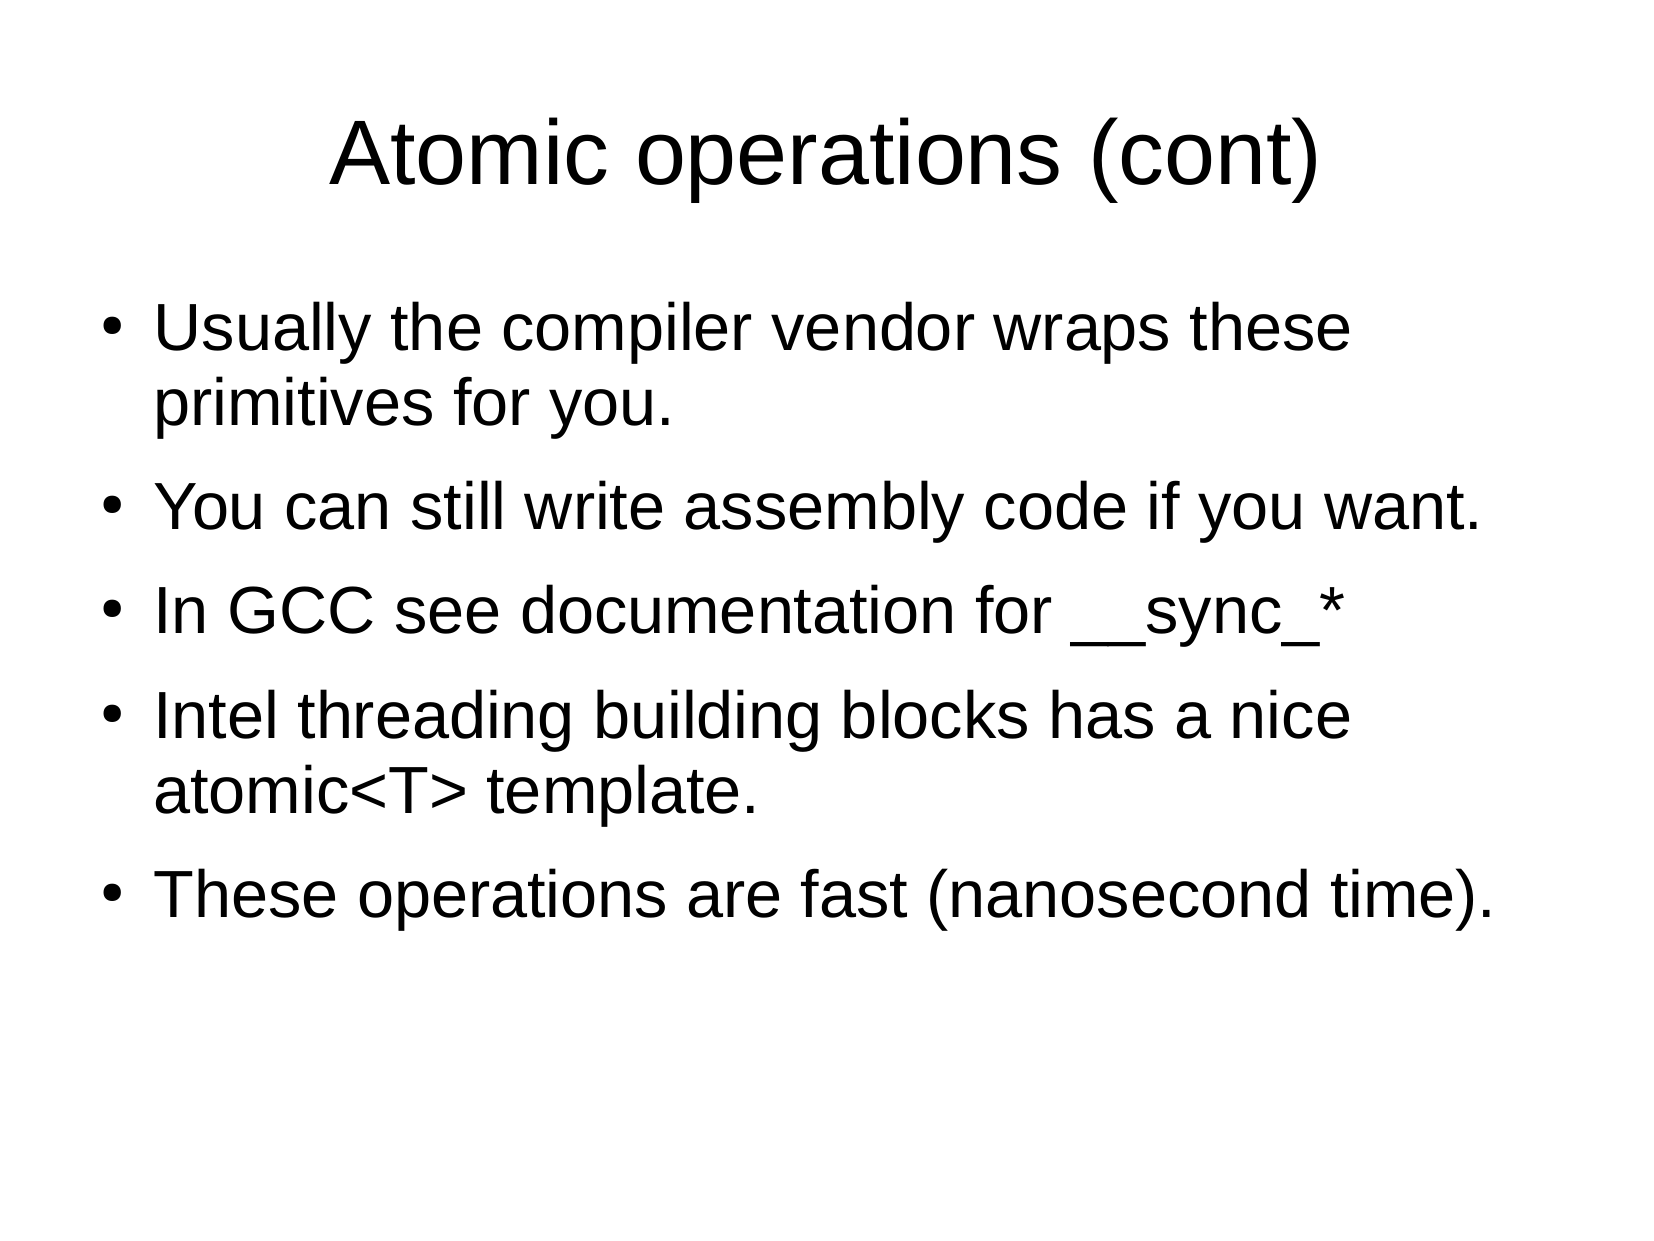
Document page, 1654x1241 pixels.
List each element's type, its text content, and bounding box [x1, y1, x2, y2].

title Atomic operations (cont) [82, 49, 1571, 257]
list Usually the compiler vendor wraps these primitives for you. You can still write assembly code if you want. In GCC see documentation for __sync_* Intel threading building blocks has a nice atomic<T> template. These operations are fast (nanosecond time). [82, 290, 1571, 1109]
